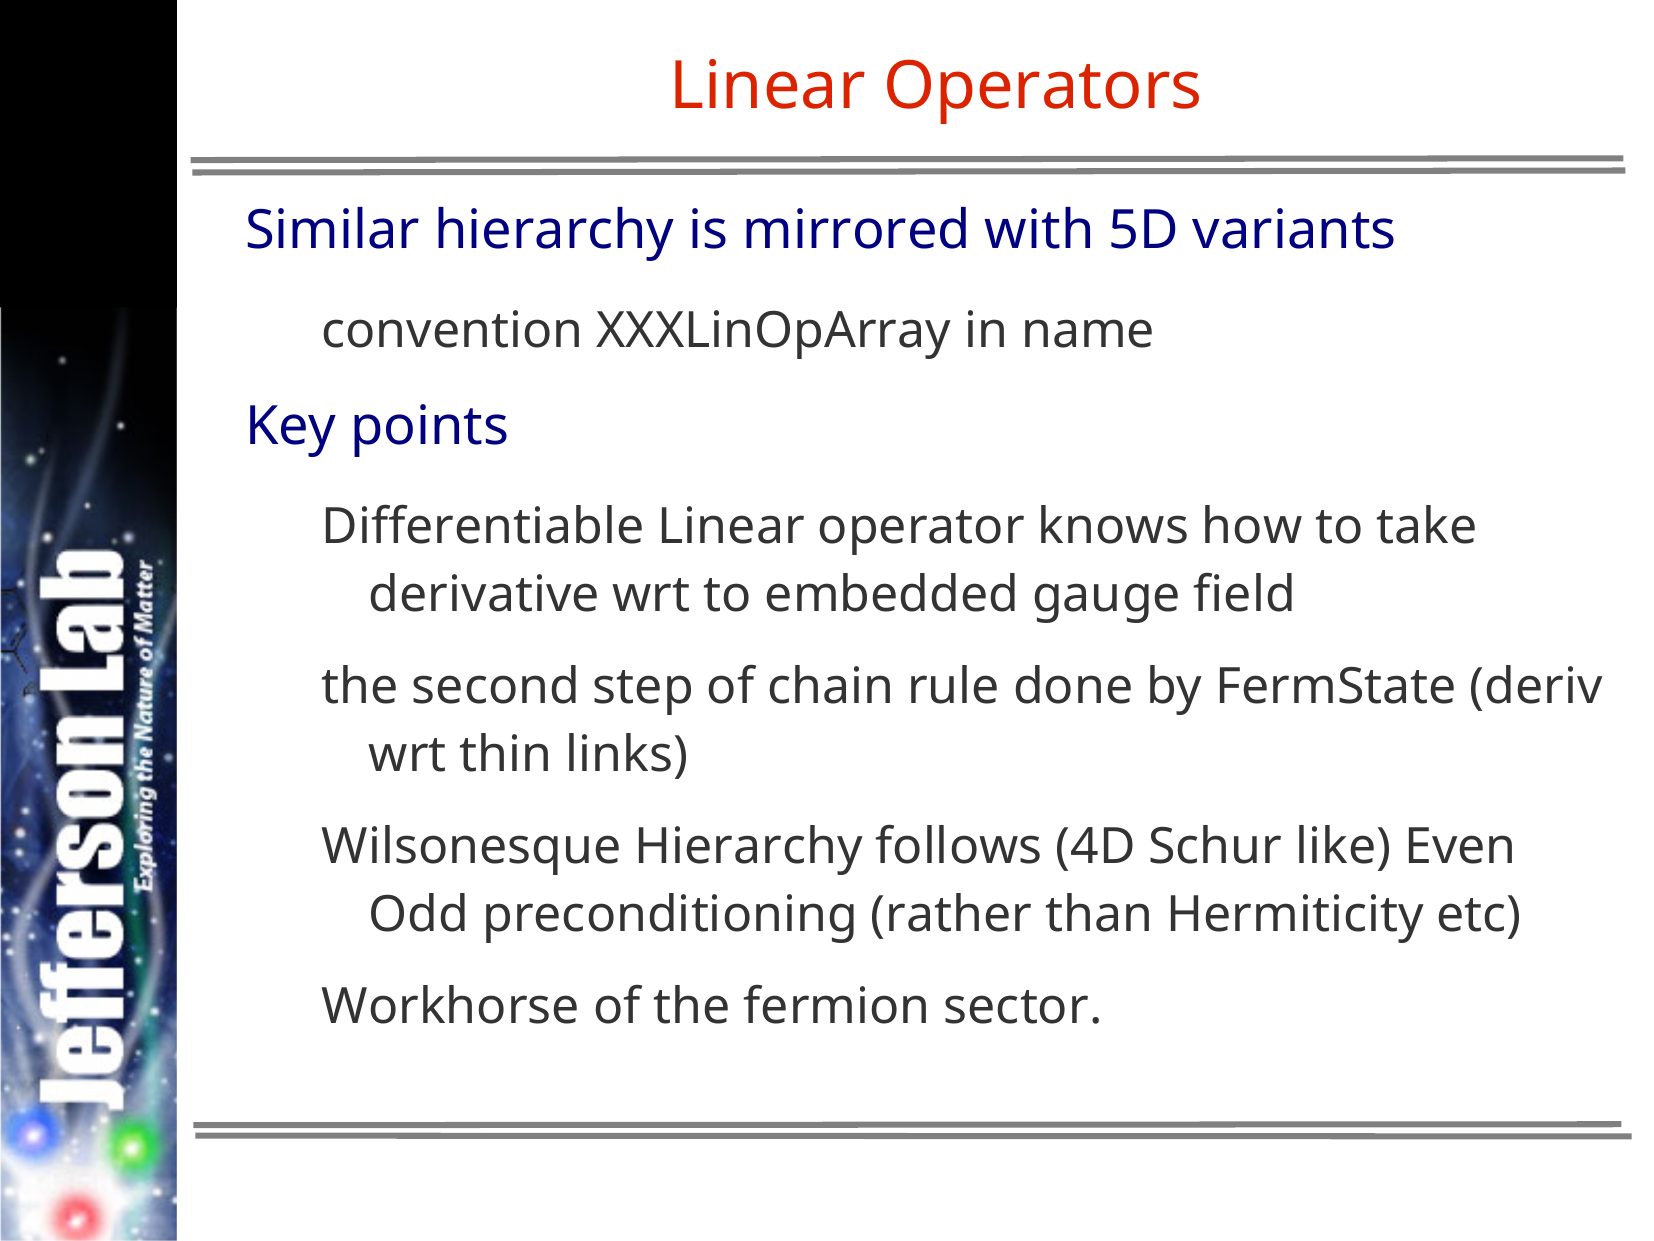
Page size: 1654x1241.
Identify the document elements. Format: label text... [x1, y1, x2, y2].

list Similar hierarchy is mirrored with 5D variants convention XXXLinOpArray in name Key points Differentiable Linear operator knows how to take derivative wrt to embedded gauge field the second step of chain rule done by FermState (deriv wrt thin links) Wilsonesque Hierarchy follows (4D Schur like) Even Odd preconditioning (rather than Hermiticity etc) Workhorse of the fermion sector. [227, 190, 1628, 1100]
picture [2, 308, 176, 1240]
title Linear Operators [235, 17, 1638, 149]
